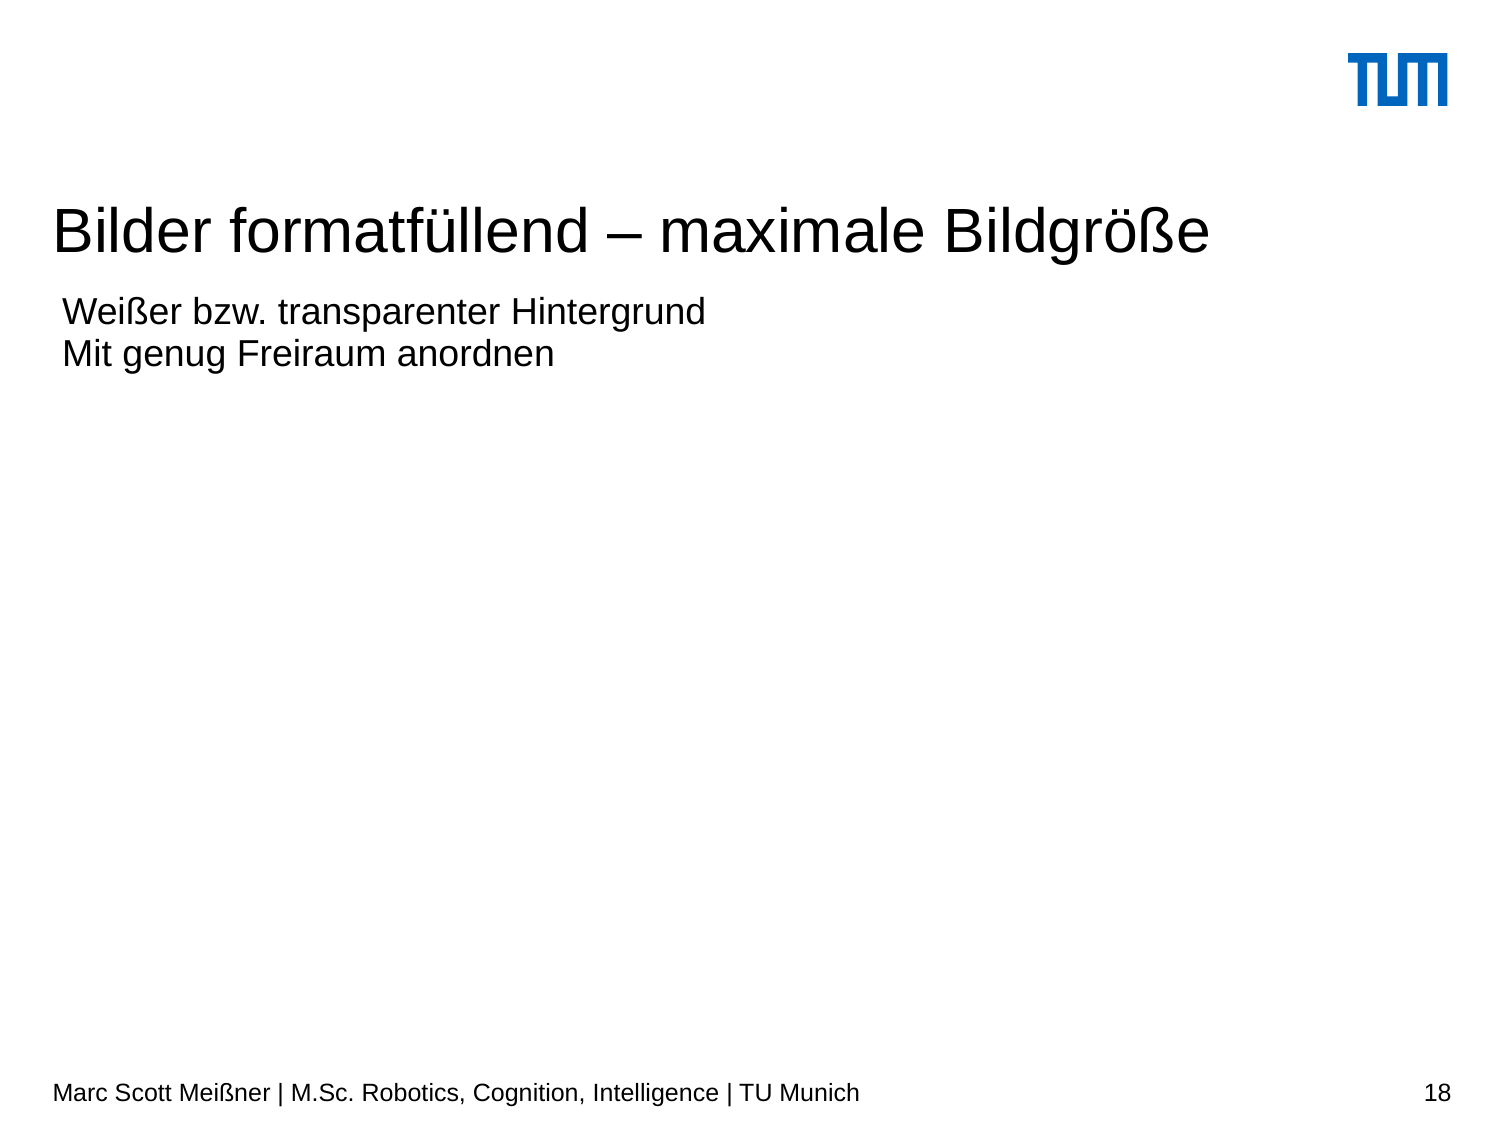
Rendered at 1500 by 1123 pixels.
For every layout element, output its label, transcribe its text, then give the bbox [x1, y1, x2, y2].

text_box Weißer bzw. transparenter Hintergrund Mit genug Freiraum anordnen [47, 283, 1217, 383]
title Bilder formatfüllend – maximale Bildgröße [52, 195, 1453, 266]
